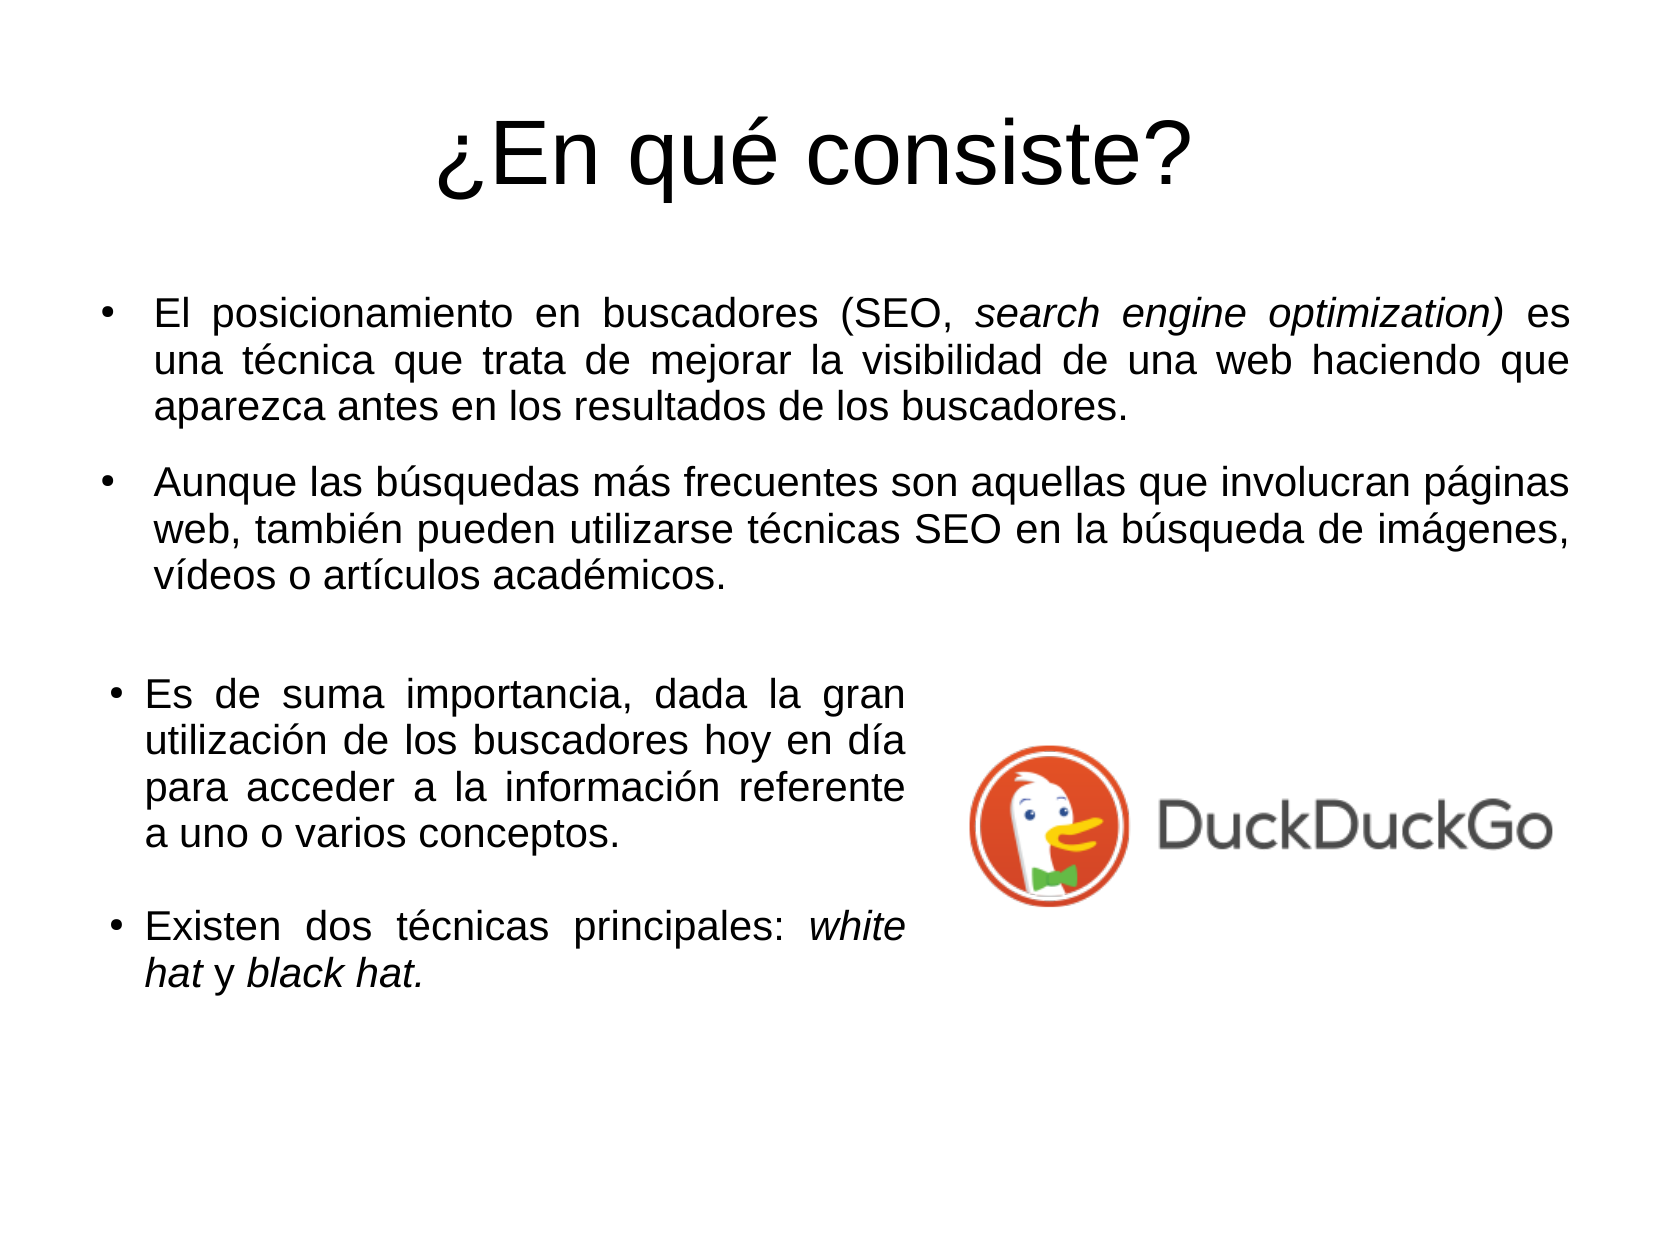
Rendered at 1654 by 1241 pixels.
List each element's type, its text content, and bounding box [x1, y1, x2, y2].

list El posicionamiento en buscadores (SEO, search engine optimization) es una técnica que trata de mejorar la visibilidad de una web haciendo que aparezca antes en los resultados de los buscadores. Aunque las búsquedas más frecuentes son aquellas que involucran páginas web, también pueden utilizarse técnicas SEO en la búsqueda de imágenes, vídeos o artículos académicos. [82, 290, 1571, 1010]
text_box Es de suma importancia, dada la gran utilización de los buscadores hoy en día para acceder a la información referente a uno o varios conceptos. Existen dos técnicas principales: white hat y black hat. [94, 663, 922, 1004]
picture [968, 744, 1567, 909]
title ¿En qué consiste? [82, 49, 1571, 257]
